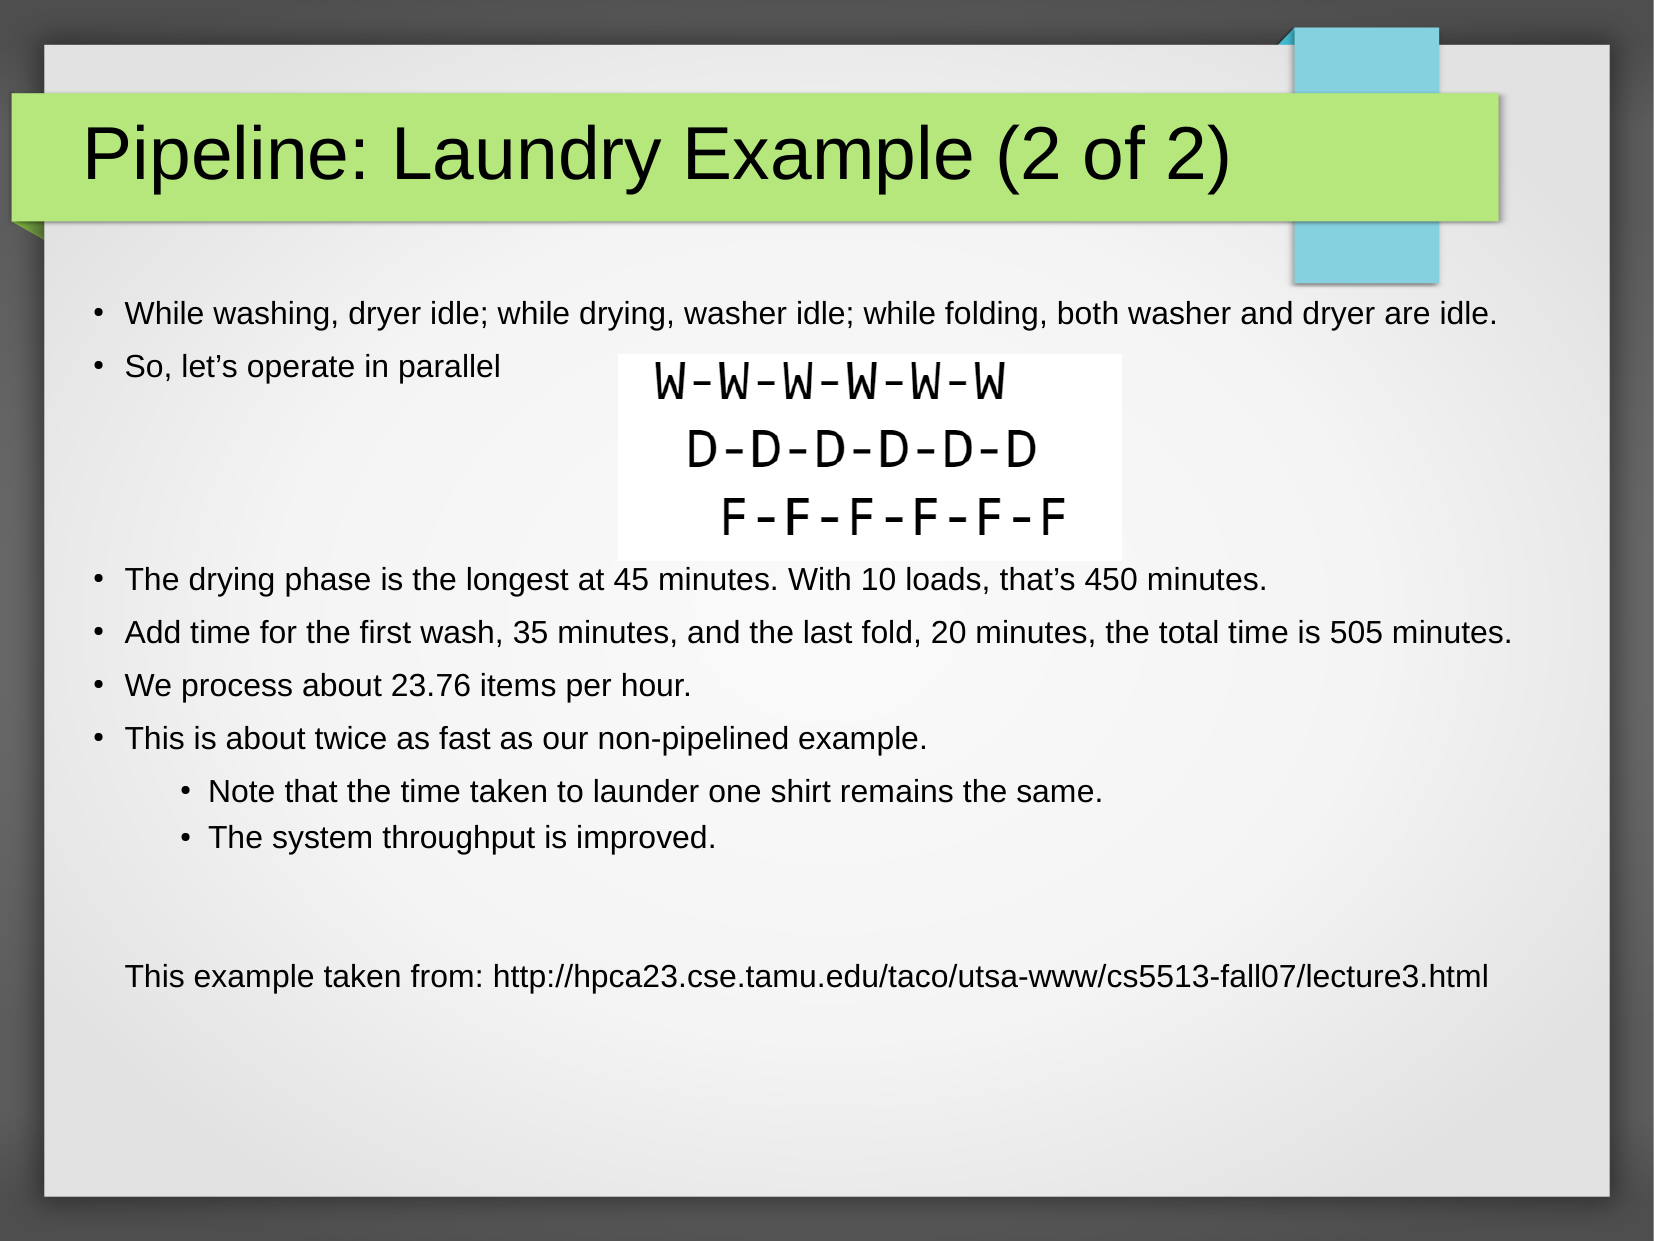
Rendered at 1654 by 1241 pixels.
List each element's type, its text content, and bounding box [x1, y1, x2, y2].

list While washing, dryer idle; while drying, washer idle; while folding, both washer and dryer are idle. So, let’s operate in parallel The drying phase is the longest at 45 minutes. With 10 loads, that’s 450 minutes. Add time for the first wash, 35 minutes, and the last fold, 20 minutes, the total time is 505 minutes. We process about 23.76 items per hour. This is about twice as fast as our non-pipelined example. Note that the time taken to launder one shirt remains the same. The system throughput is improved. This example taken from: http://hpca23.cse.tamu.edu/taco/utsa-www/cs5513-fall07/lecture3.html [82, 295, 1571, 1015]
title Pipeline: Laundry Example (2 of 2) [82, 94, 1264, 213]
picture [0, 0, 1654, 1241]
